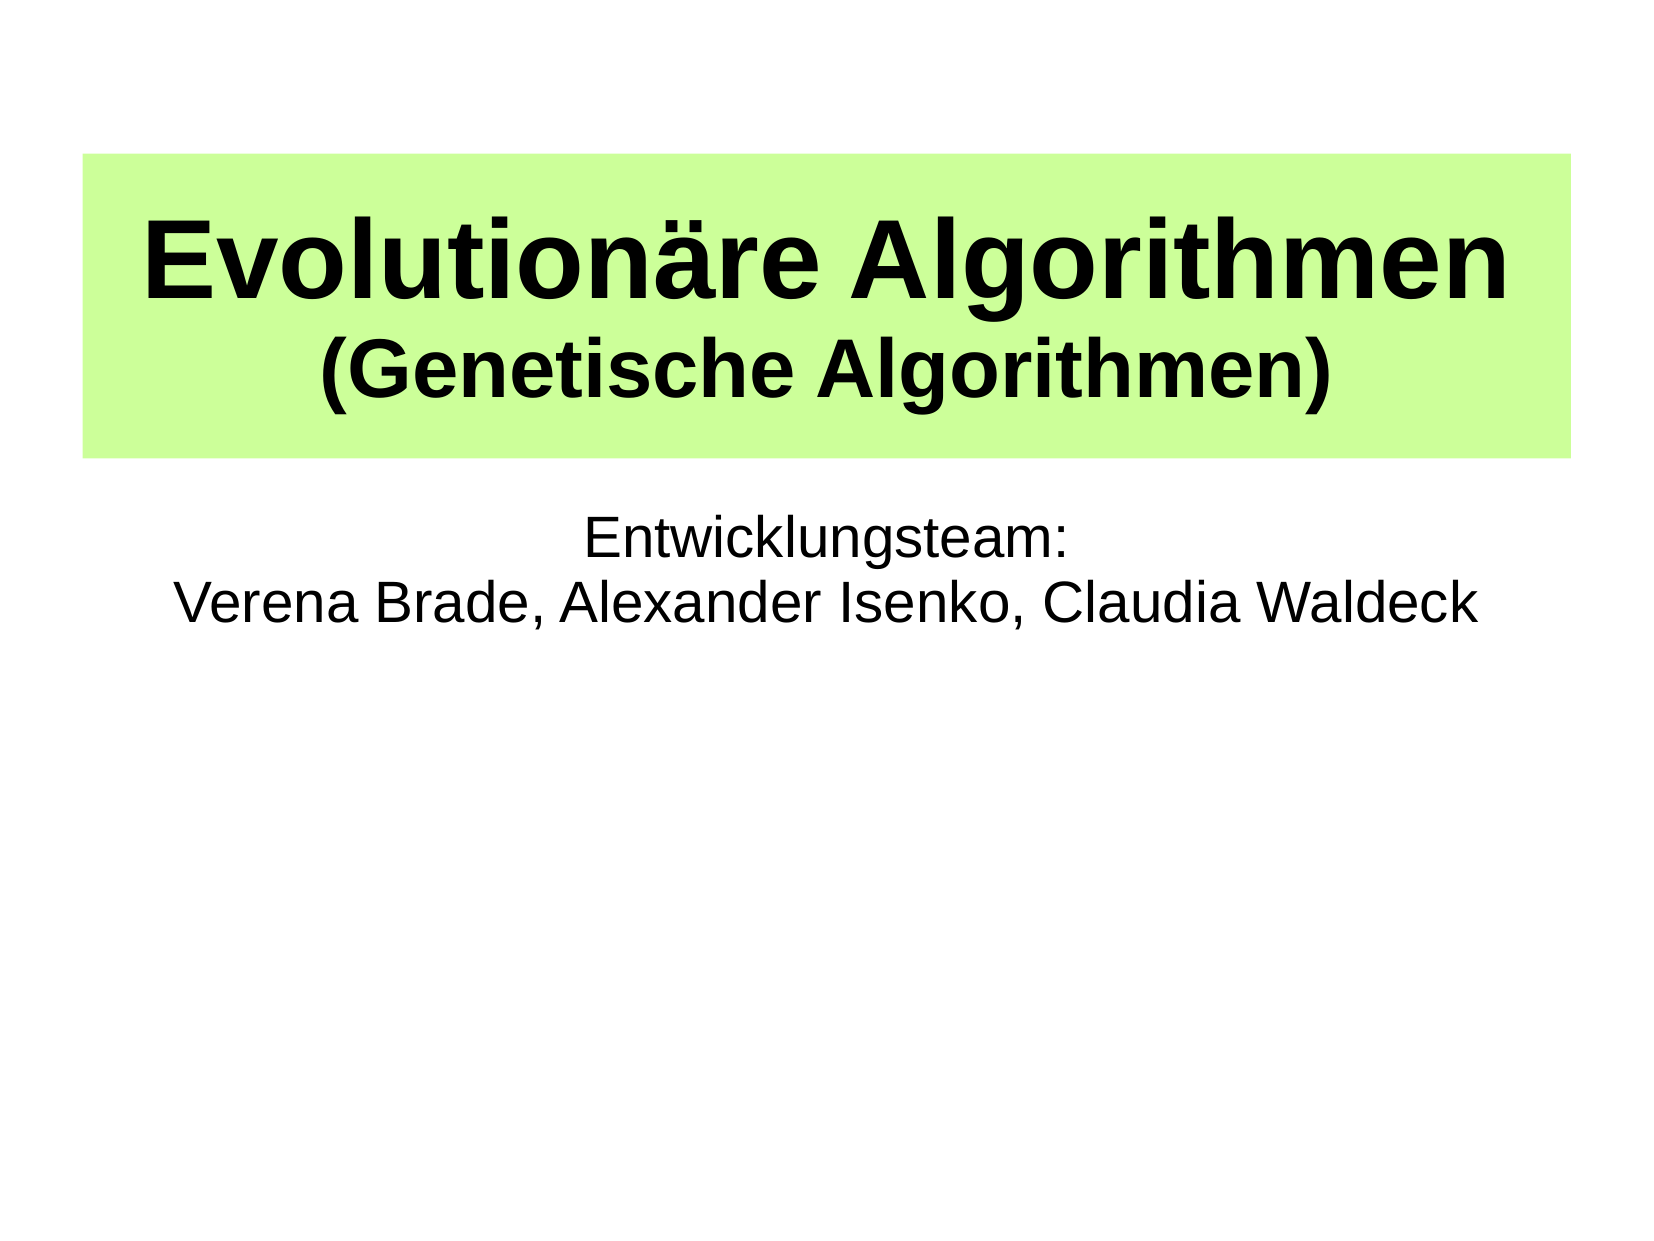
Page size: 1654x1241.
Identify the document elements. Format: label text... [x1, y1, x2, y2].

subtitle Entwicklungsteam: Verena Brade, Alexander Isenko, Claudia Waldeck [82, 425, 1571, 714]
title Evolutionäre Algorithmen (Genetische Algorithmen) [82, 153, 1571, 425]
